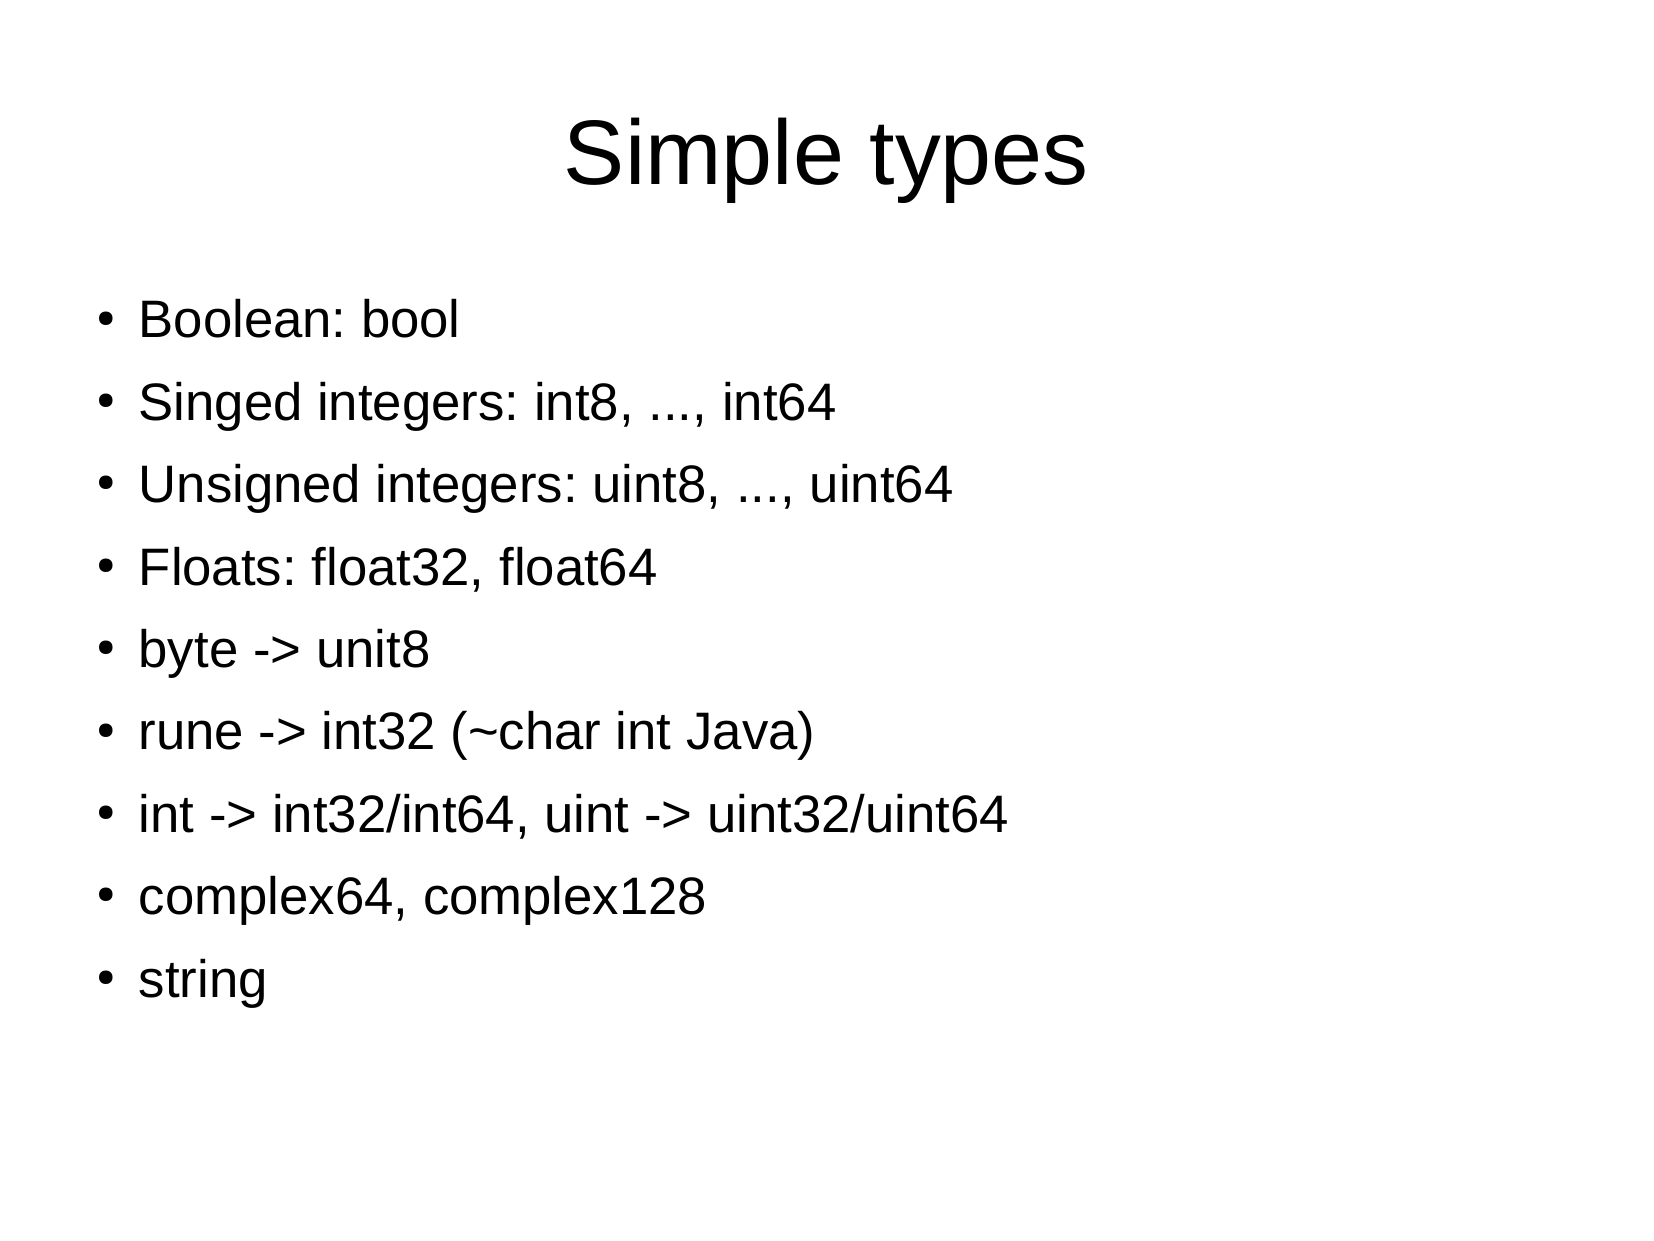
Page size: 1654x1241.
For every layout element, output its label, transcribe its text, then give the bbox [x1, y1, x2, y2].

title Simple types [82, 49, 1571, 257]
list Boolean: bool Singed integers: int8, ..., int64 Unsigned integers: uint8, ..., uint64 Floats: float32, float64 byte -> unit8 rune -> int32 (~char int Java) int -> int32/int64, uint -> uint32/uint64 complex64, complex128 string [82, 290, 1571, 1010]
